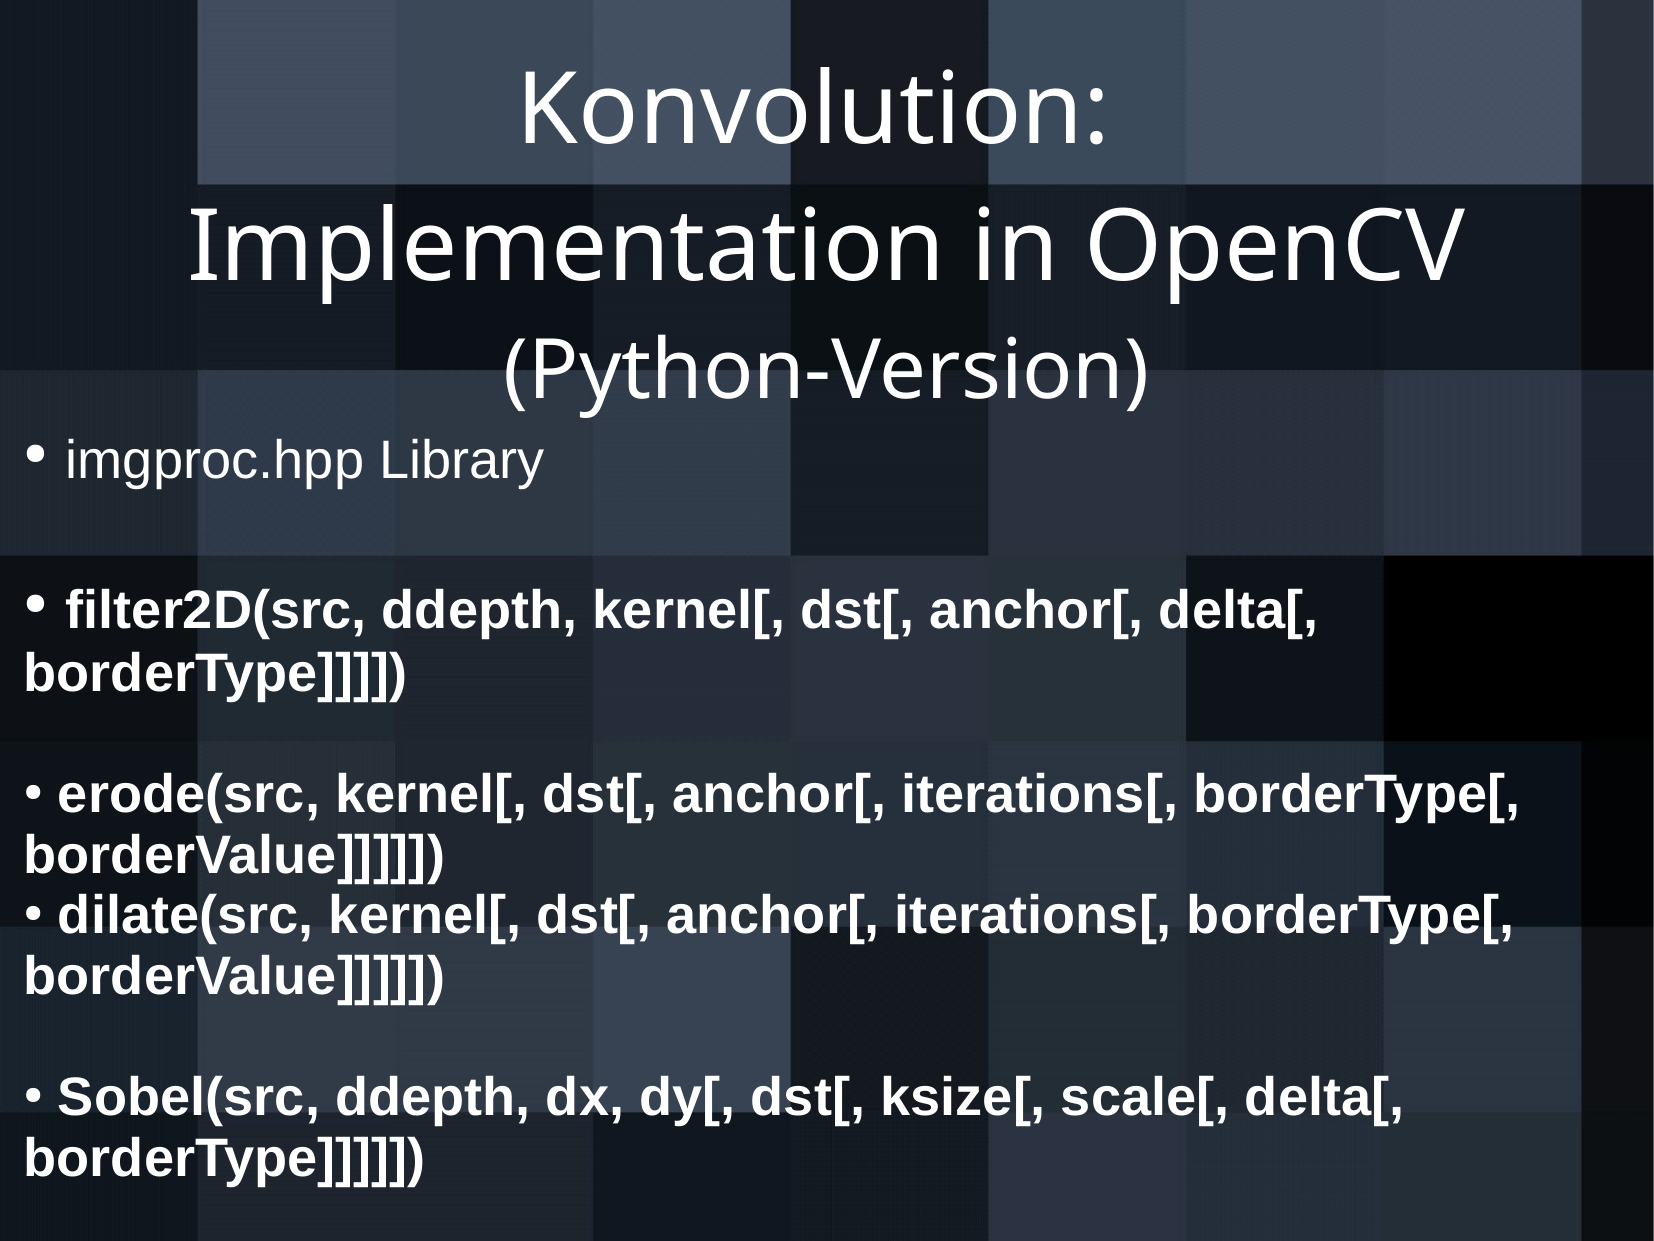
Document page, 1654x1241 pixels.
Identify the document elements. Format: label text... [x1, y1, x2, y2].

picture [0, 0, 1654, 1241]
subtitle imgproc.hpp Library filter2D(src, ddepth, kernel[, dst[, anchor[, delta[, borderType]]]]) erode(src, kernel[, dst[, anchor[, iterations[, borderType[, borderValue]]]]]) dilate(src, kernel[, dst[, anchor[, iterations[, borderType[, borderValue]]]]]) Sobel(src, ddepth, dx, dy[, dst[, ksize[, scale[, delta[, borderType]]]]]) [23, 336, 1619, 1195]
title Konvolution: Implementation in OpenCV (Python-Version) [82, 57, 1571, 336]
